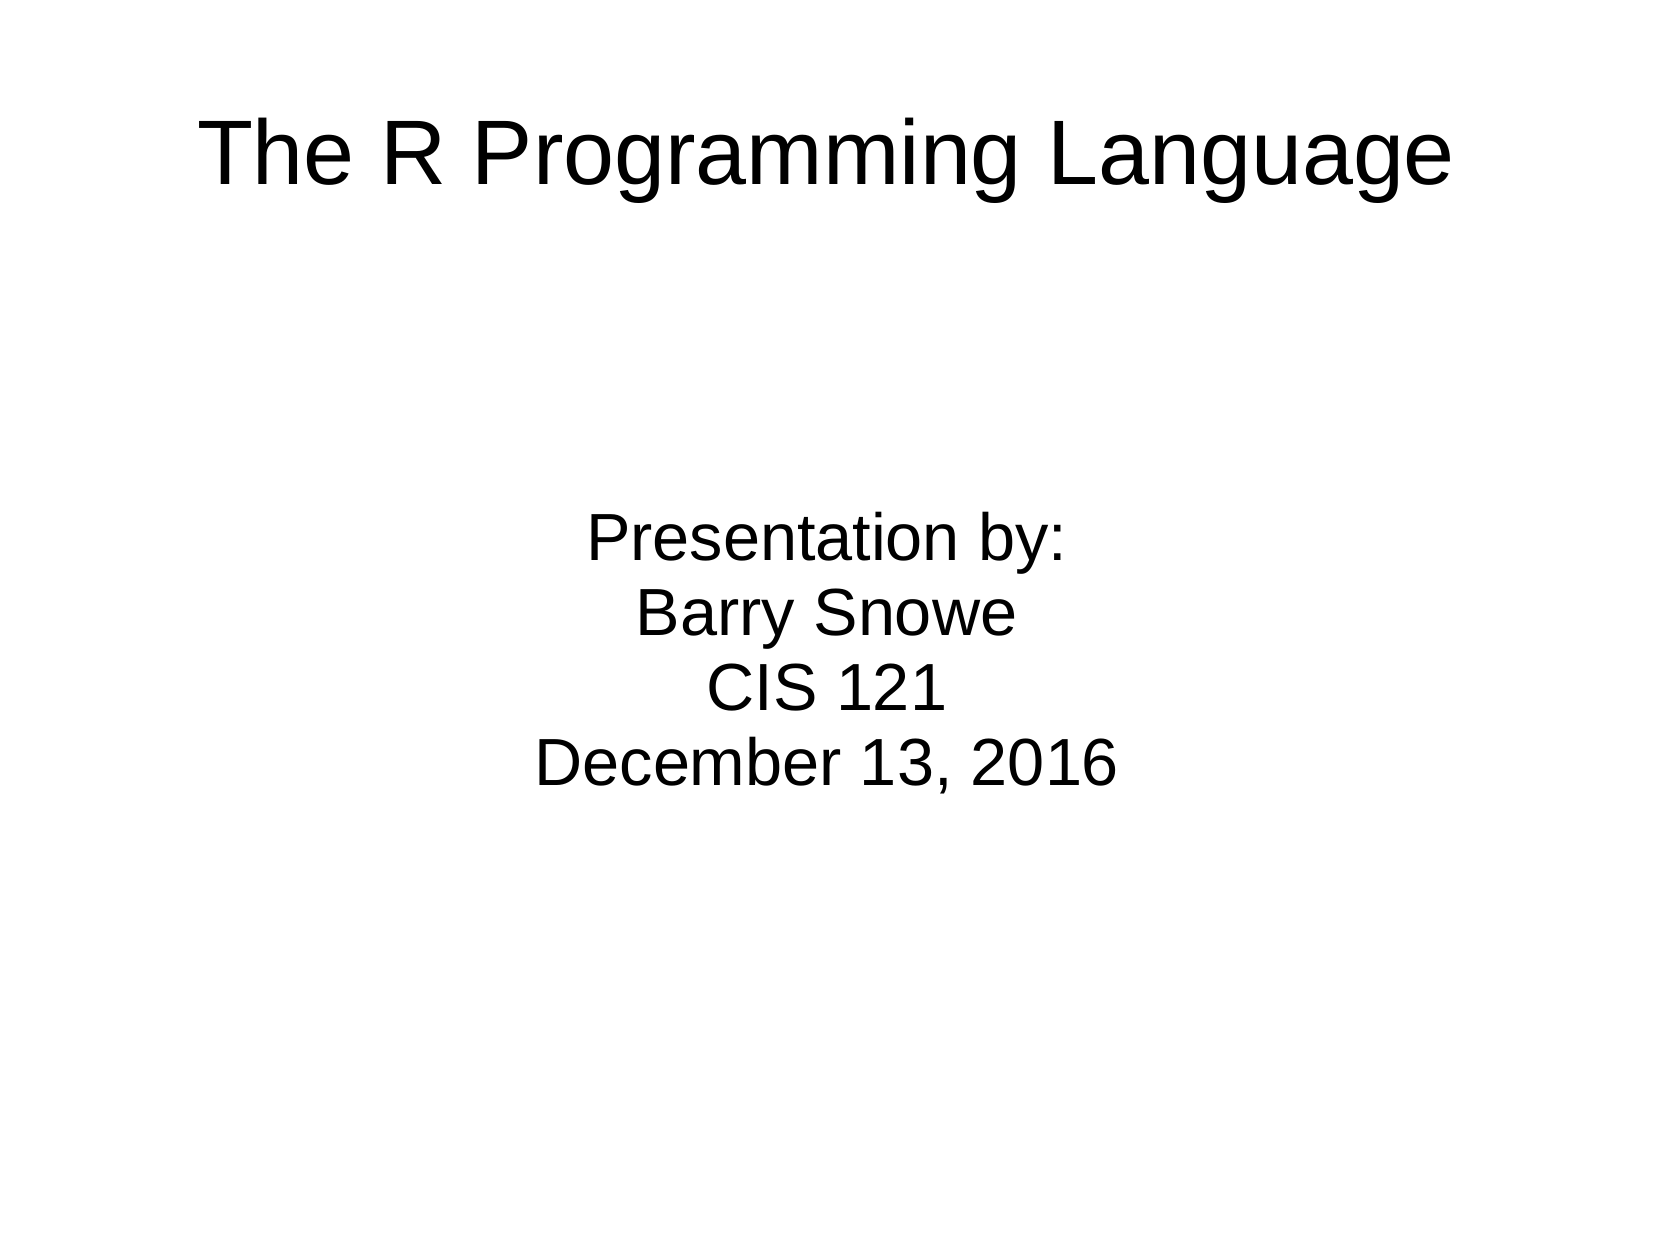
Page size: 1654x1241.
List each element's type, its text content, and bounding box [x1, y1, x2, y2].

title The R Programming Language [82, 49, 1571, 257]
subtitle Presentation by: Barry Snowe CIS 121 December 13, 2016 [82, 290, 1571, 1010]
